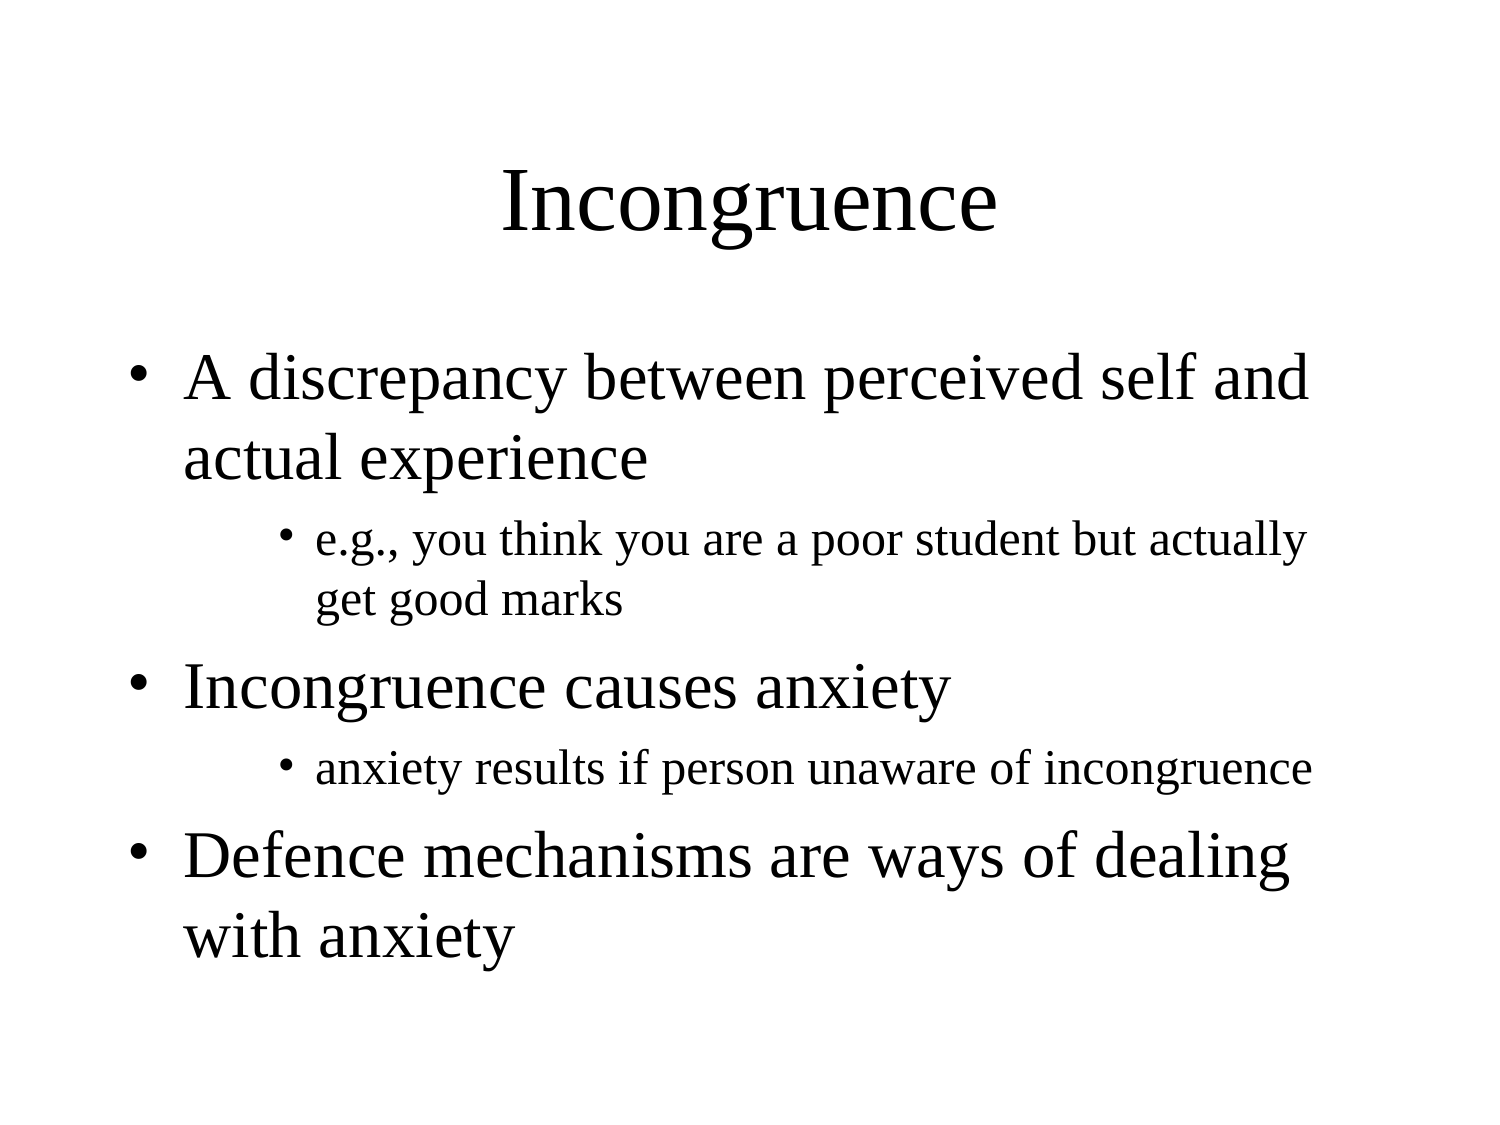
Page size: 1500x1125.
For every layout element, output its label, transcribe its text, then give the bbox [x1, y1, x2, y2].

list A discrepancy between perceived self and actual experience e.g., you think you are a poor student but actually get good marks Incongruence causes anxiety anxiety results if person unaware of incongruence Defence mechanisms are ways of dealing with anxiety [112, 324, 1388, 1000]
title Incongruence [112, 99, 1388, 288]
